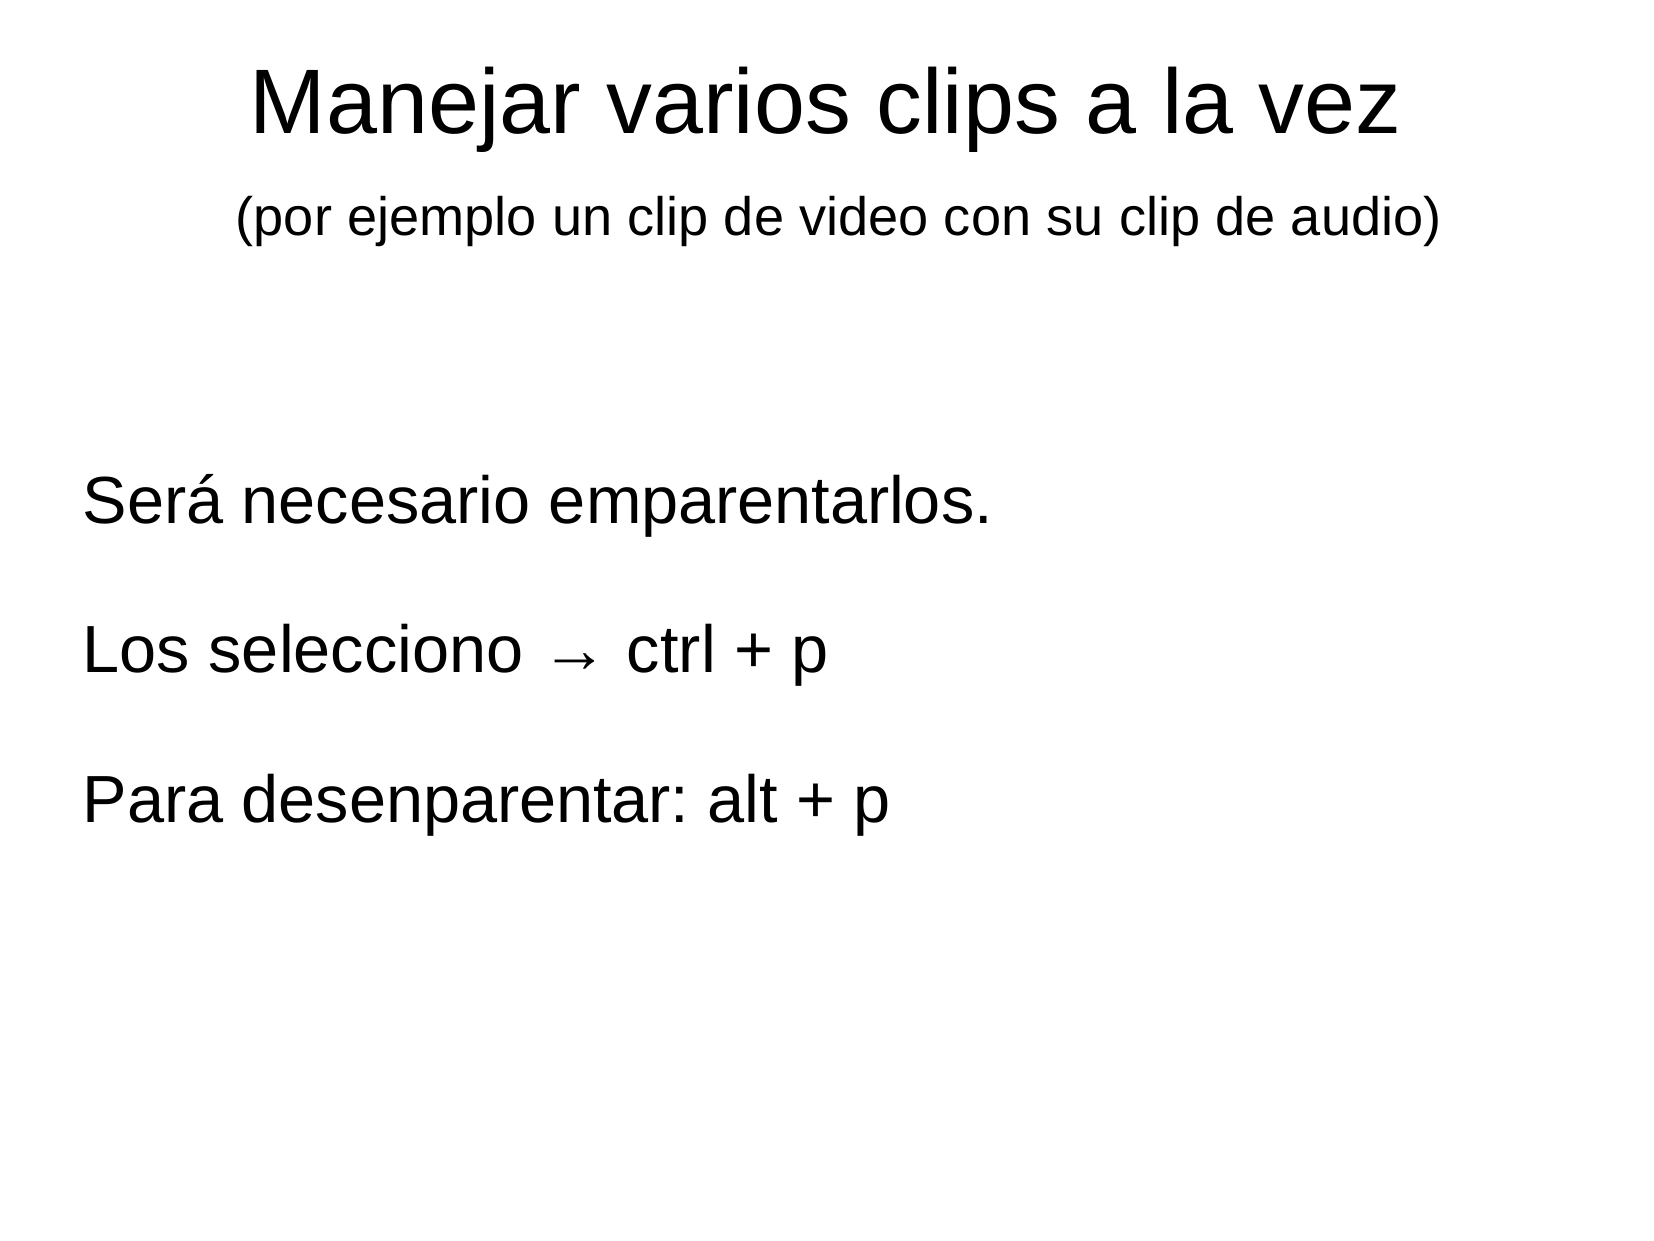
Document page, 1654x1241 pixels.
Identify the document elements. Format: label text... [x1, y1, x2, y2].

title Manejar varios clips a la vez (por ejemplo un clip de video con su clip de audio) [82, 49, 1571, 257]
subtitle Será necesario emparentarlos. Los selecciono → ctrl + p Para desenparentar: alt + p [82, 290, 1571, 1010]
